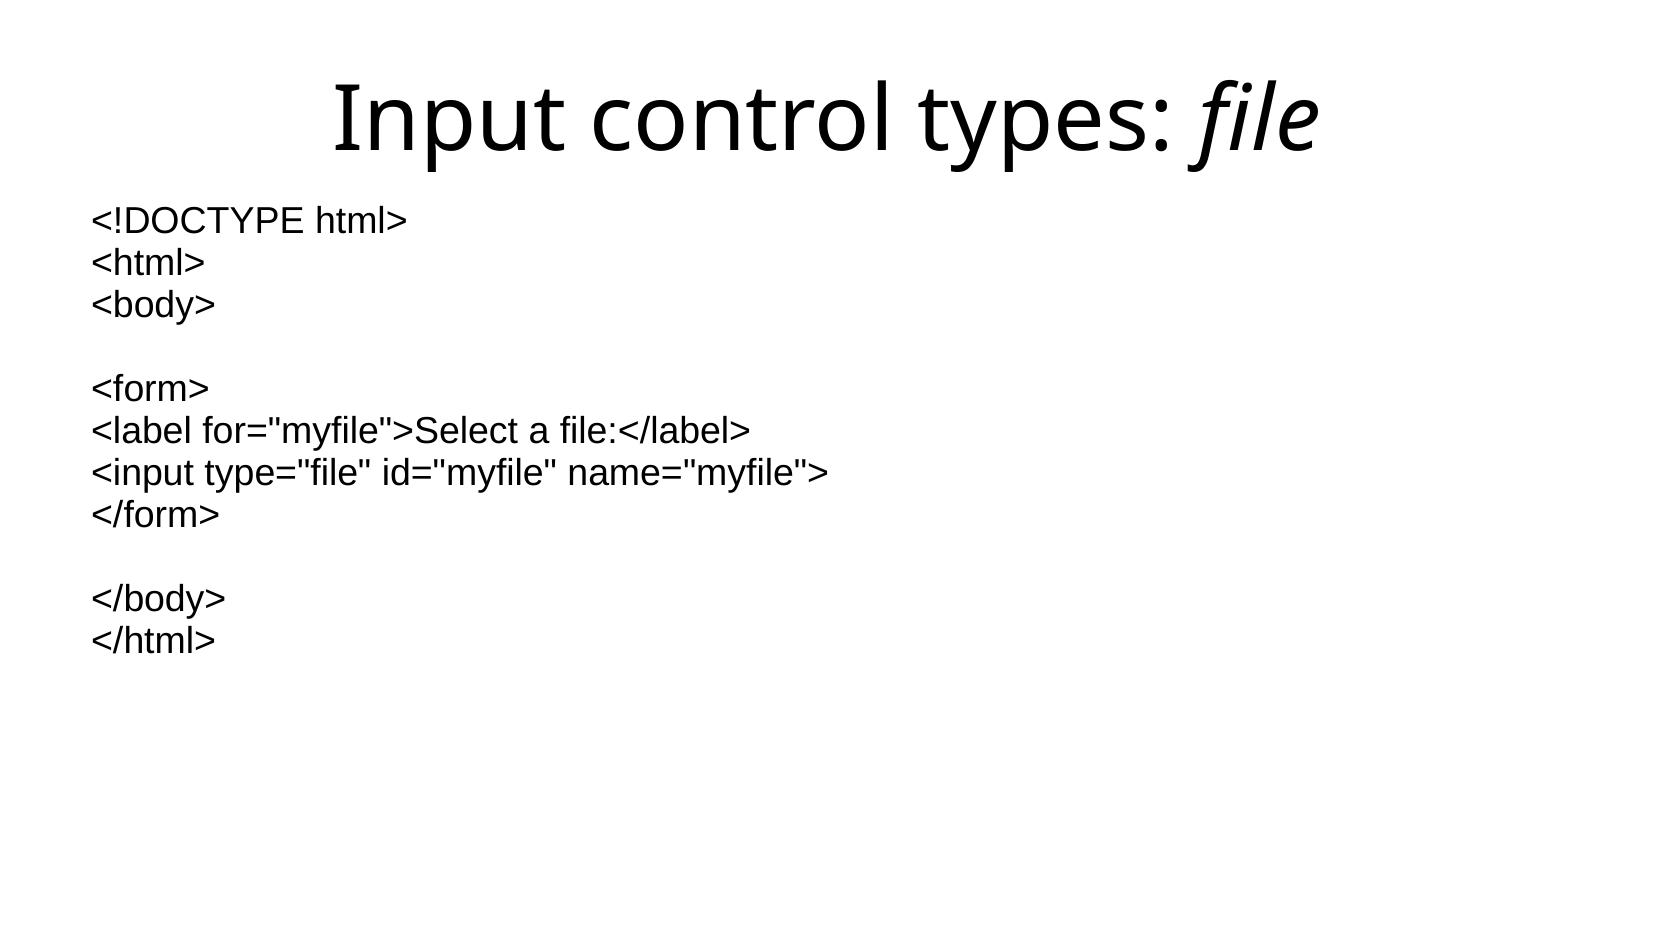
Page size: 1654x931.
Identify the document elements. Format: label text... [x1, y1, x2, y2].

text_box <!DOCTYPE html> <html> <body> <form> <label for="myfile">Select a file:</label> <input type="file" id="myfile" name="myfile"> </form> </body> </html> [76, 192, 856, 670]
title Input control types: file [82, 37, 1571, 193]
